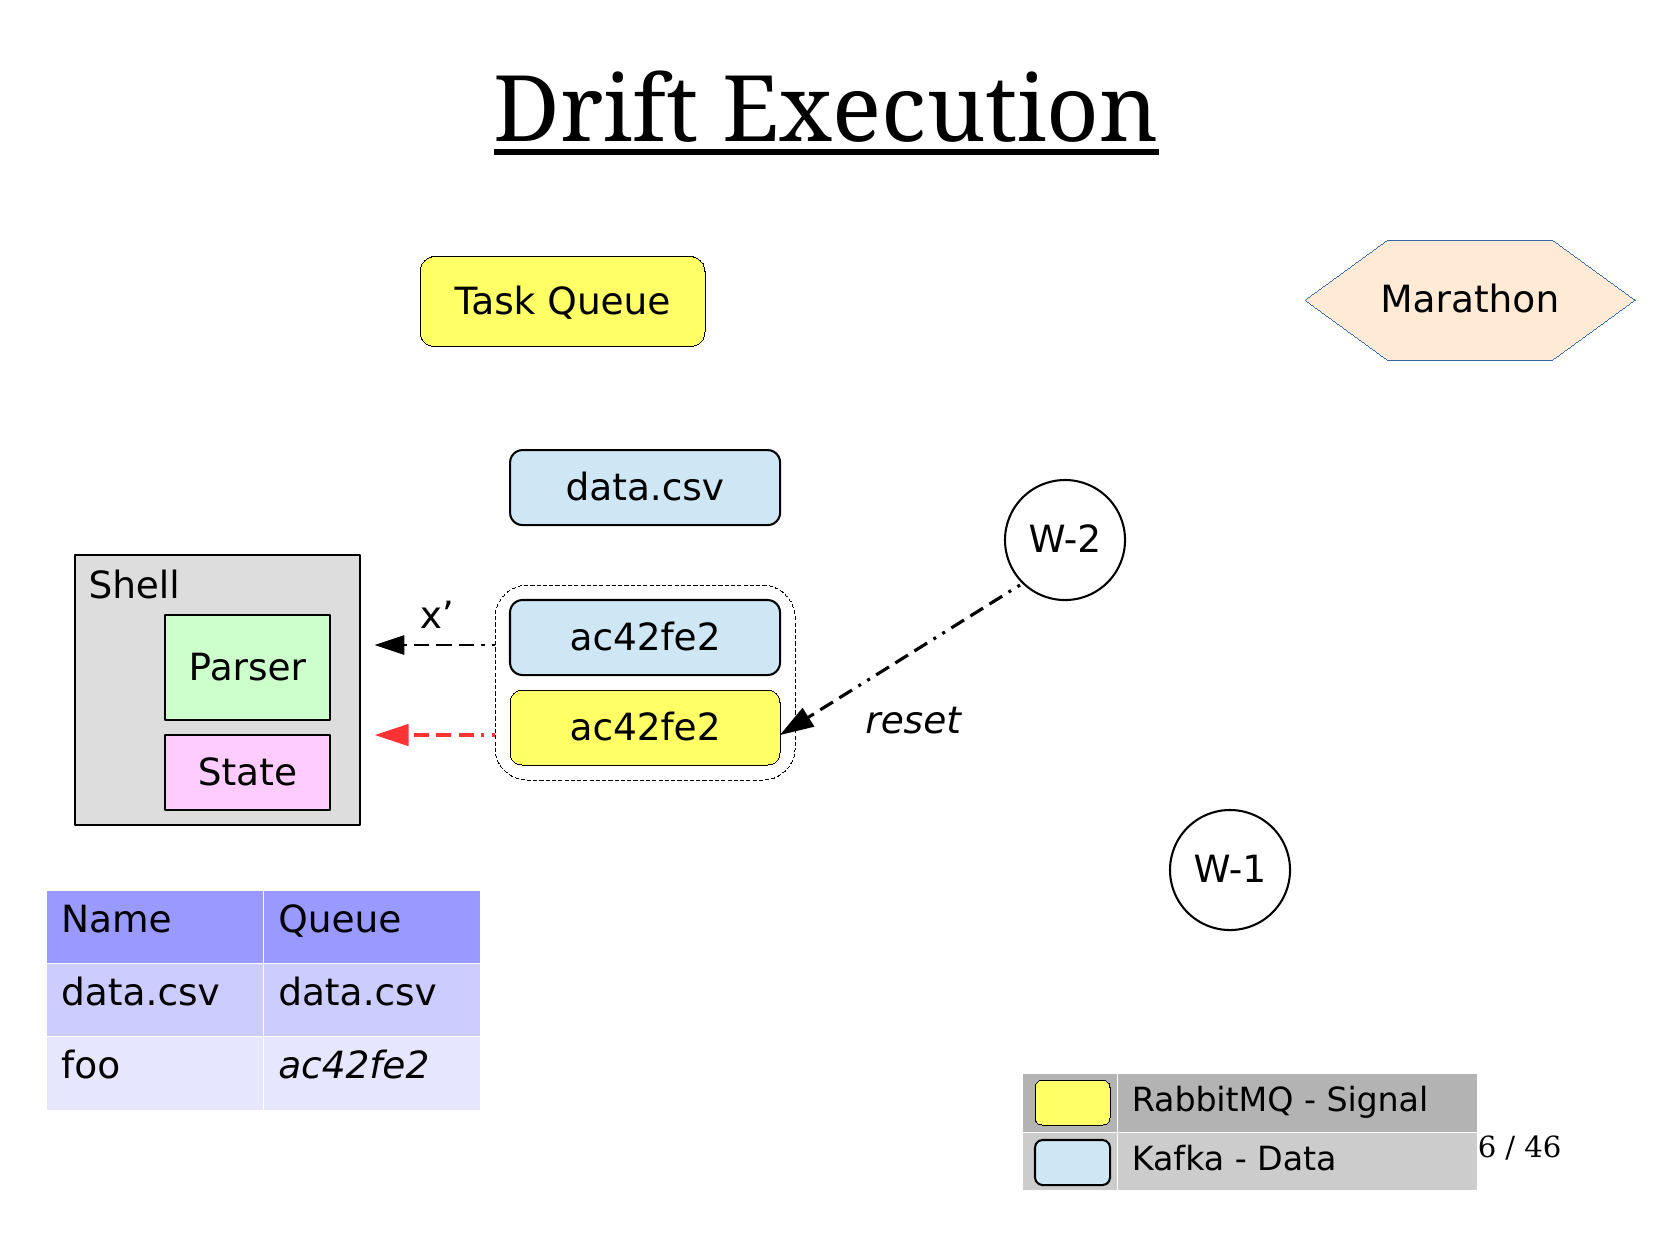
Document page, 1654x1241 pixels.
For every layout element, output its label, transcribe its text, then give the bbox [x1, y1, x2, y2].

table_cell data.csv [47, 964, 263, 1036]
text_box [75, 555, 361, 826]
text_box reset [850, 691, 977, 751]
table_header RabbitMQ - Signal [1118, 1074, 1477, 1132]
text_box W-1 [1170, 810, 1291, 931]
text_box x’ [405, 586, 469, 646]
table_cell data.csv [264, 964, 480, 1036]
text_box W-2 [1005, 480, 1126, 601]
table_cell Kafka - Data [1118, 1133, 1477, 1190]
text_box [1035, 1080, 1111, 1126]
table_header Queue [264, 891, 480, 963]
table_cell [1023, 1133, 1117, 1190]
table_header Name [47, 891, 263, 963]
table_header [1023, 1074, 1117, 1132]
text_box [1035, 1140, 1111, 1186]
table_cell foo [47, 1037, 263, 1110]
text_box State [165, 735, 331, 811]
text_box [495, 585, 796, 781]
text_box data.csv [510, 450, 781, 526]
title Drift Execution [82, 2, 1571, 211]
text_box Marathon [1305, 240, 1636, 361]
text_box Parser [165, 615, 331, 721]
table_cell ac42fe2 [264, 1037, 480, 1110]
text_box Task Queue [420, 256, 706, 347]
text_box Shell [73, 556, 196, 616]
